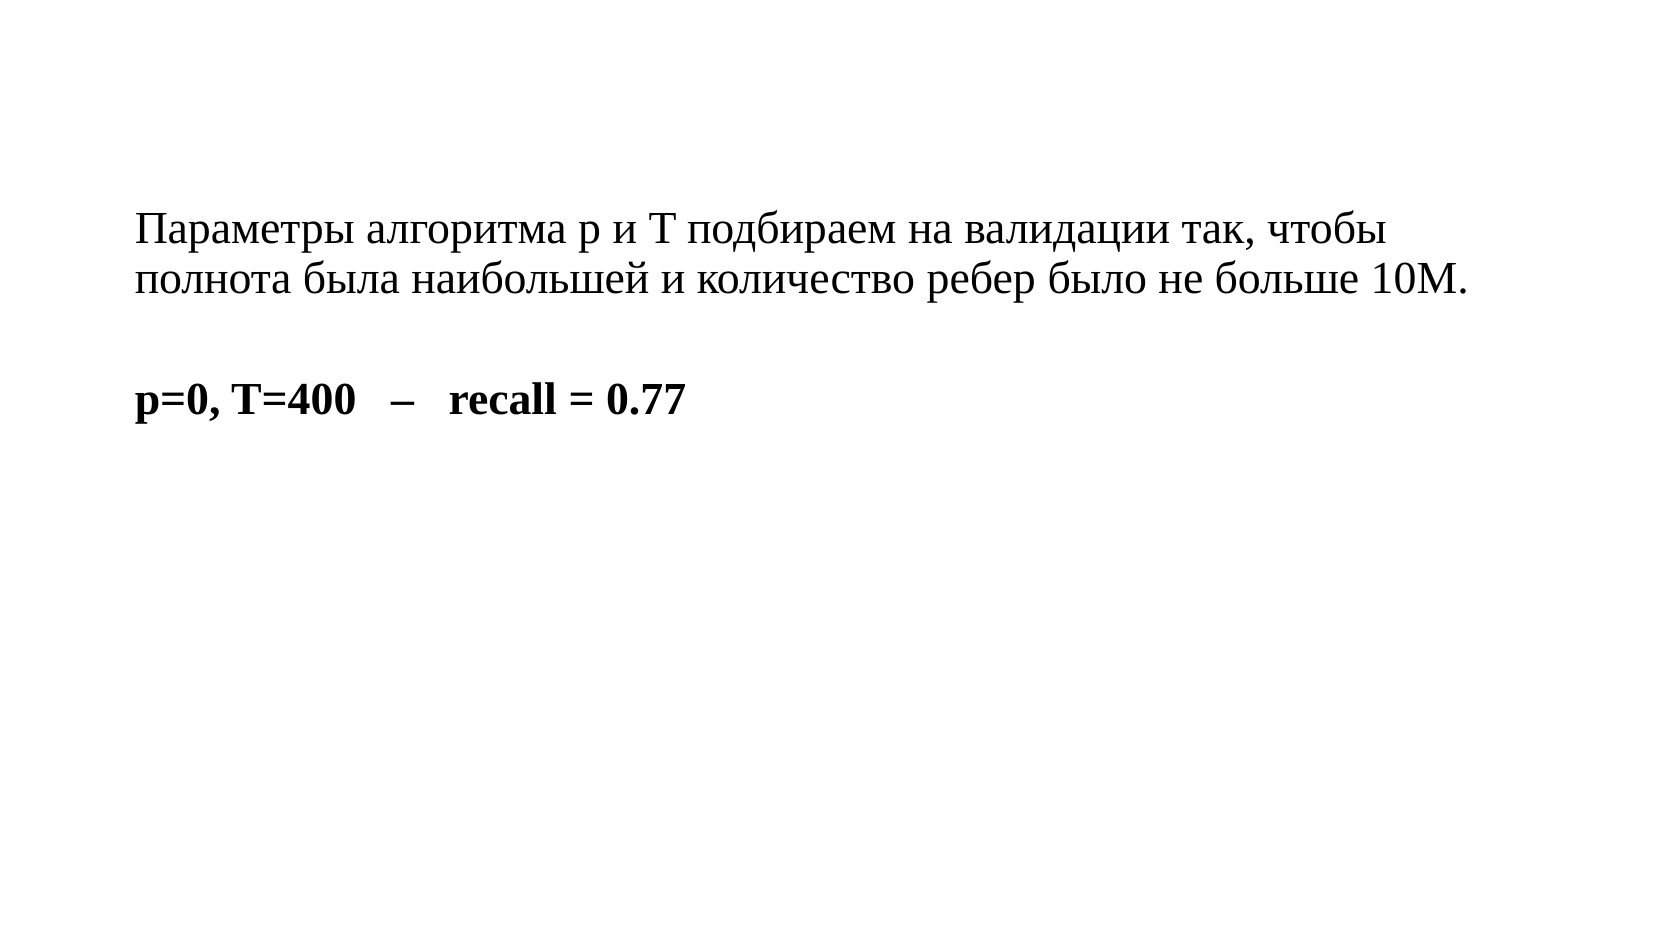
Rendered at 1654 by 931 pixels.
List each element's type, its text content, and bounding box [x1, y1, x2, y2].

text_box Параметры алгоритма p и T подбираем на валидации так, чтобы полнота была наибольшей и количество ребер было не больше 10М. [120, 195, 1516, 312]
text_box p=0, T=400 – recall = 0.77 [120, 366, 702, 432]
